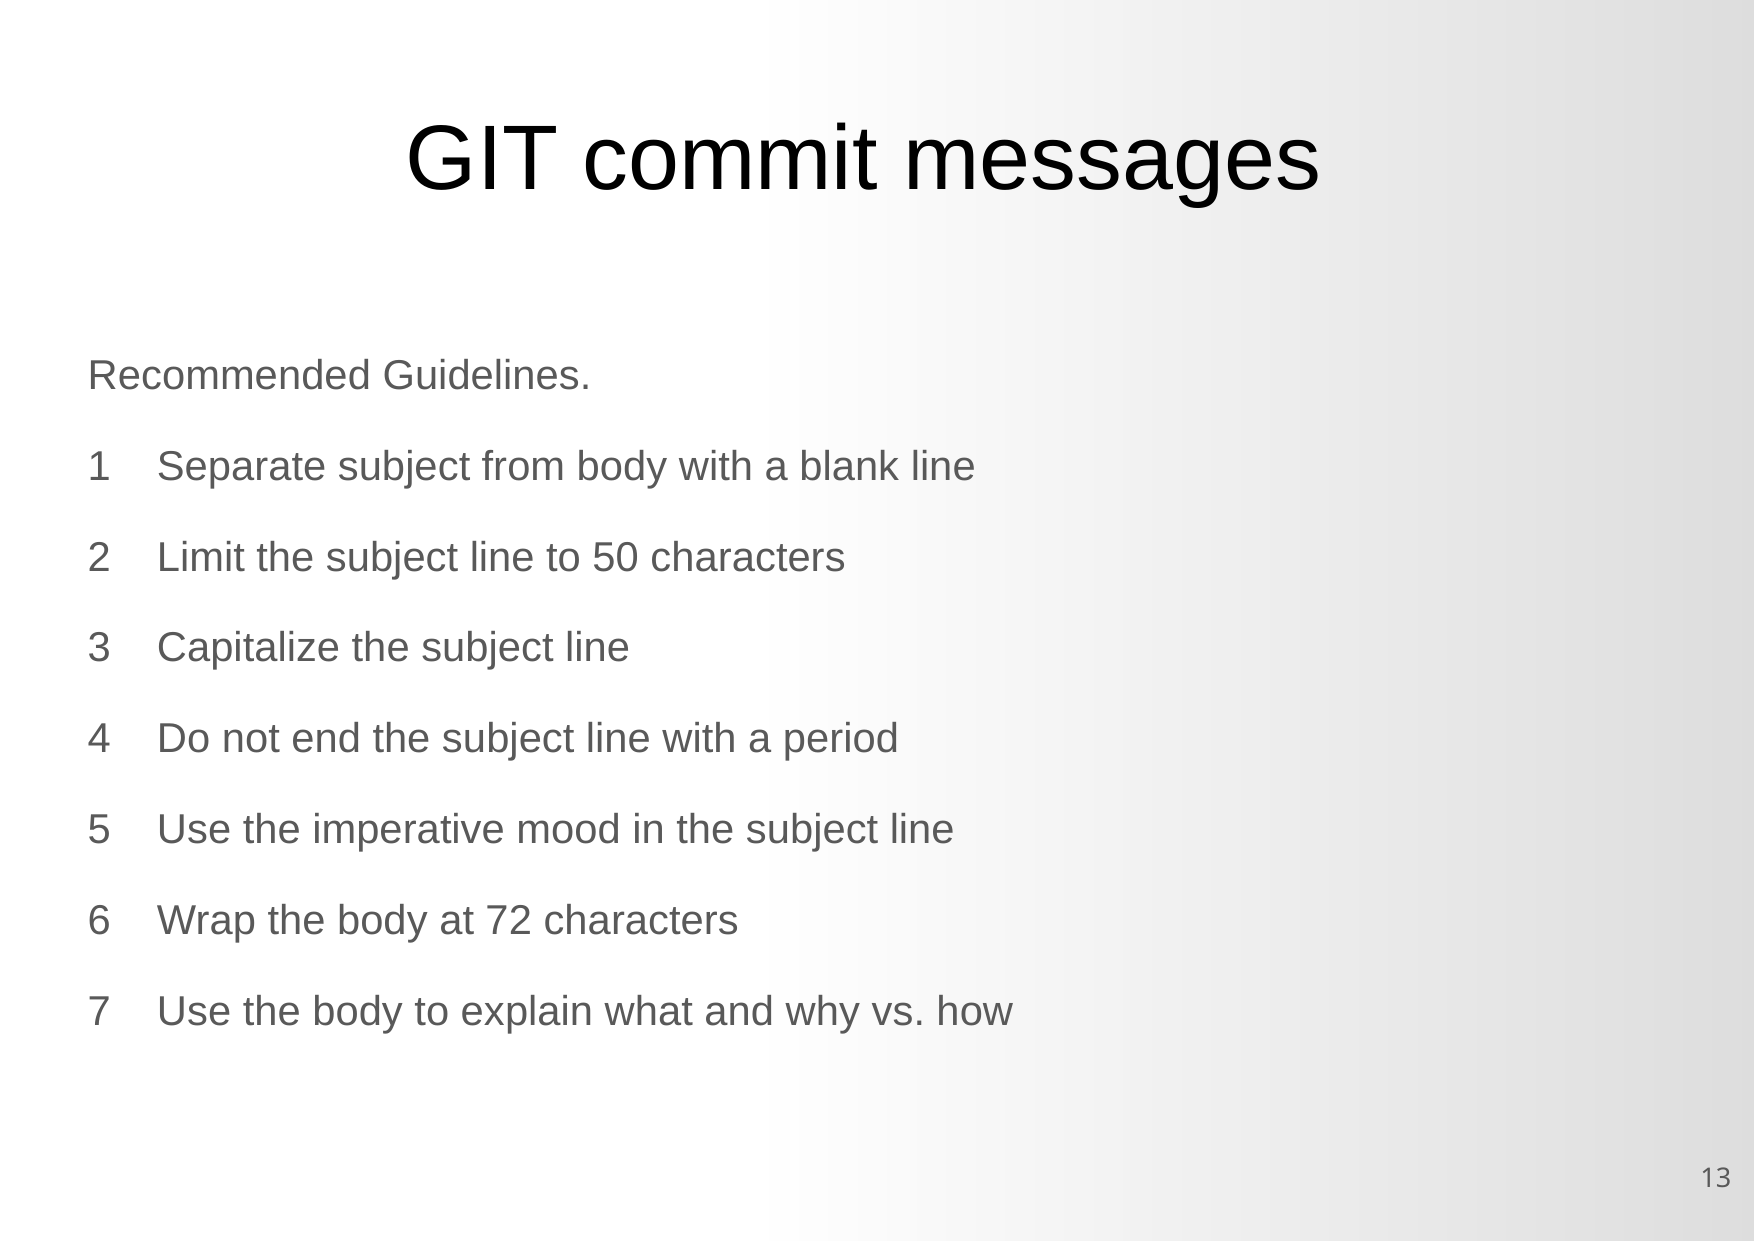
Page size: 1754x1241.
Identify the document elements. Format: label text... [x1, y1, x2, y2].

slide_number <number> [1641, 1145, 1747, 1241]
title GIT commit messages [87, 49, 1667, 257]
list Recommended Guidelines. 1 Separate subject from body with a blank line 2 Limit the subject line to 50 characters 3 Capitalize the subject line 4 Do not end the subject line with a period 5 Use the imperative mood in the subject line 6 Wrap the body at 72 characters 7 Use the body to explain what and why vs. how [87, 290, 1667, 1010]
